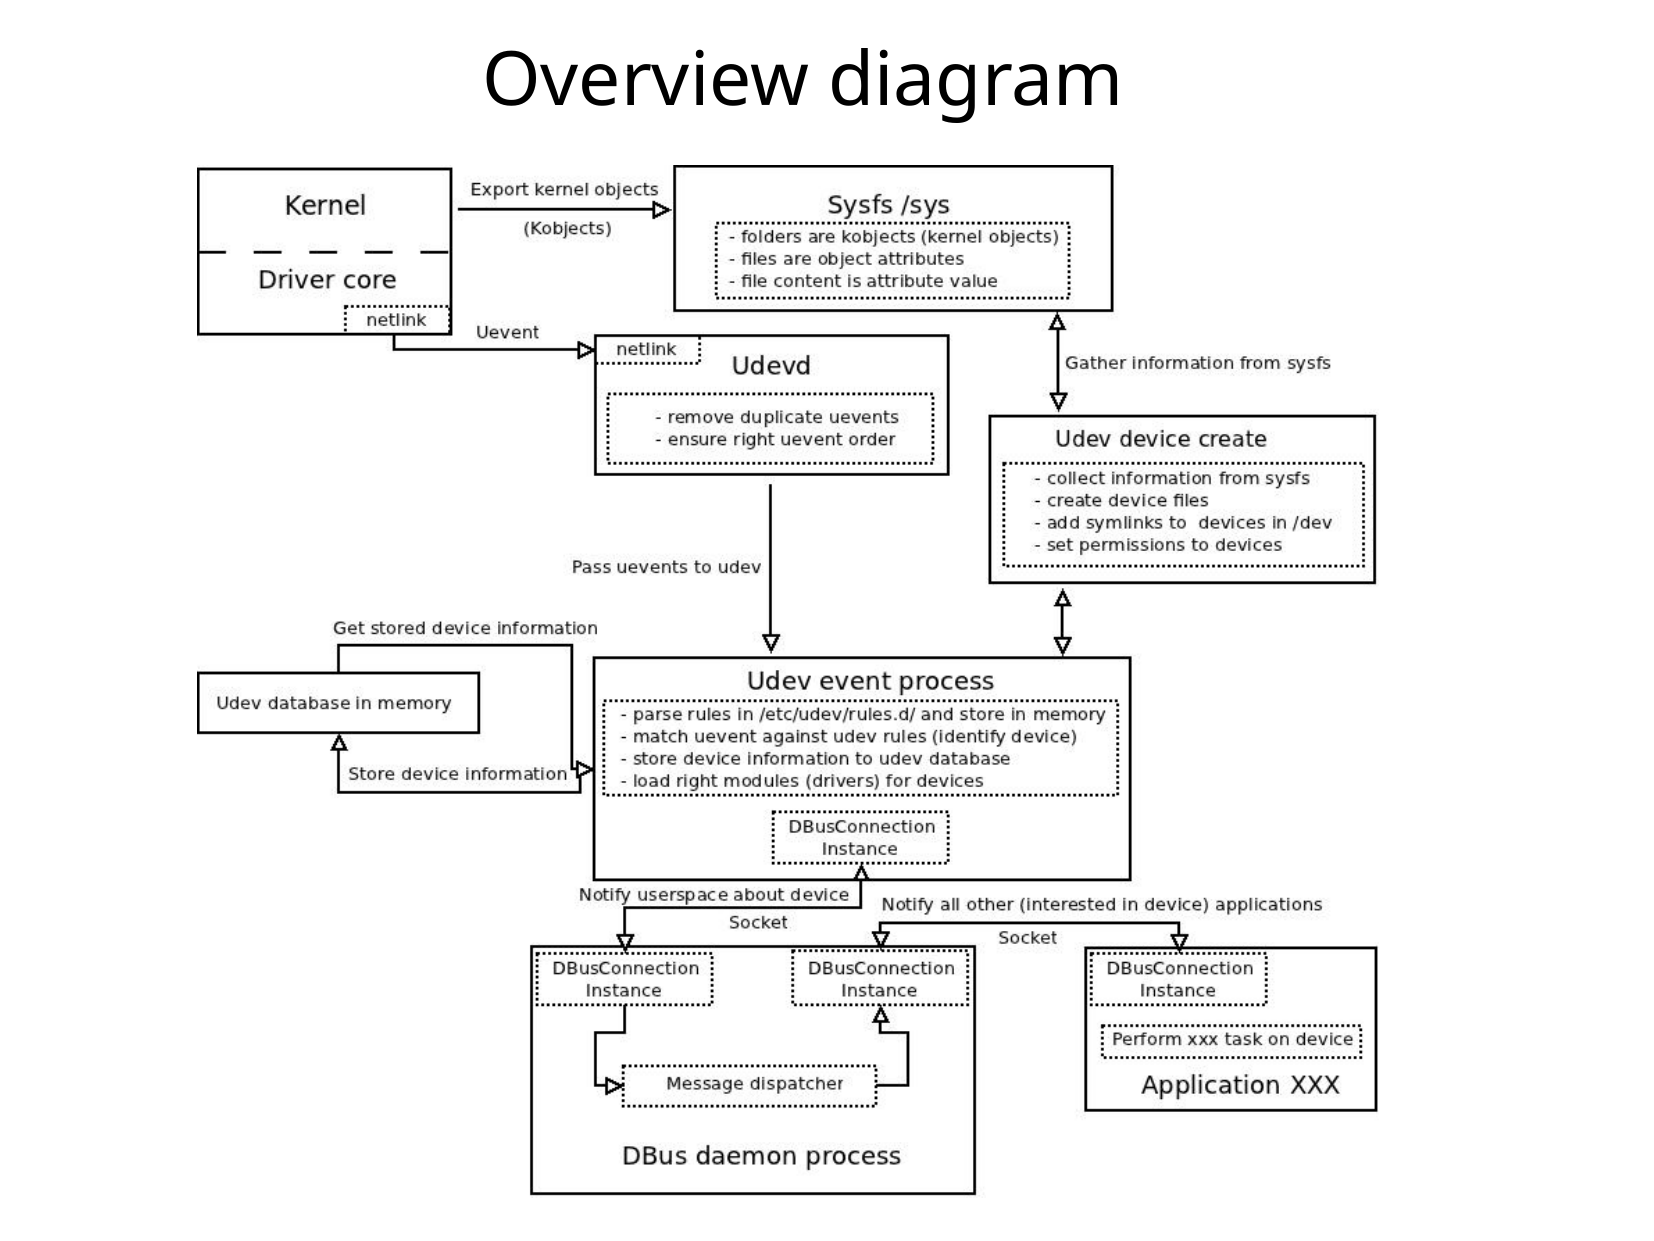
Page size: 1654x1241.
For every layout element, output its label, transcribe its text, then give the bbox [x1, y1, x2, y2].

title Overview diagram [59, 35, 1548, 118]
picture [197, 165, 1379, 1198]
